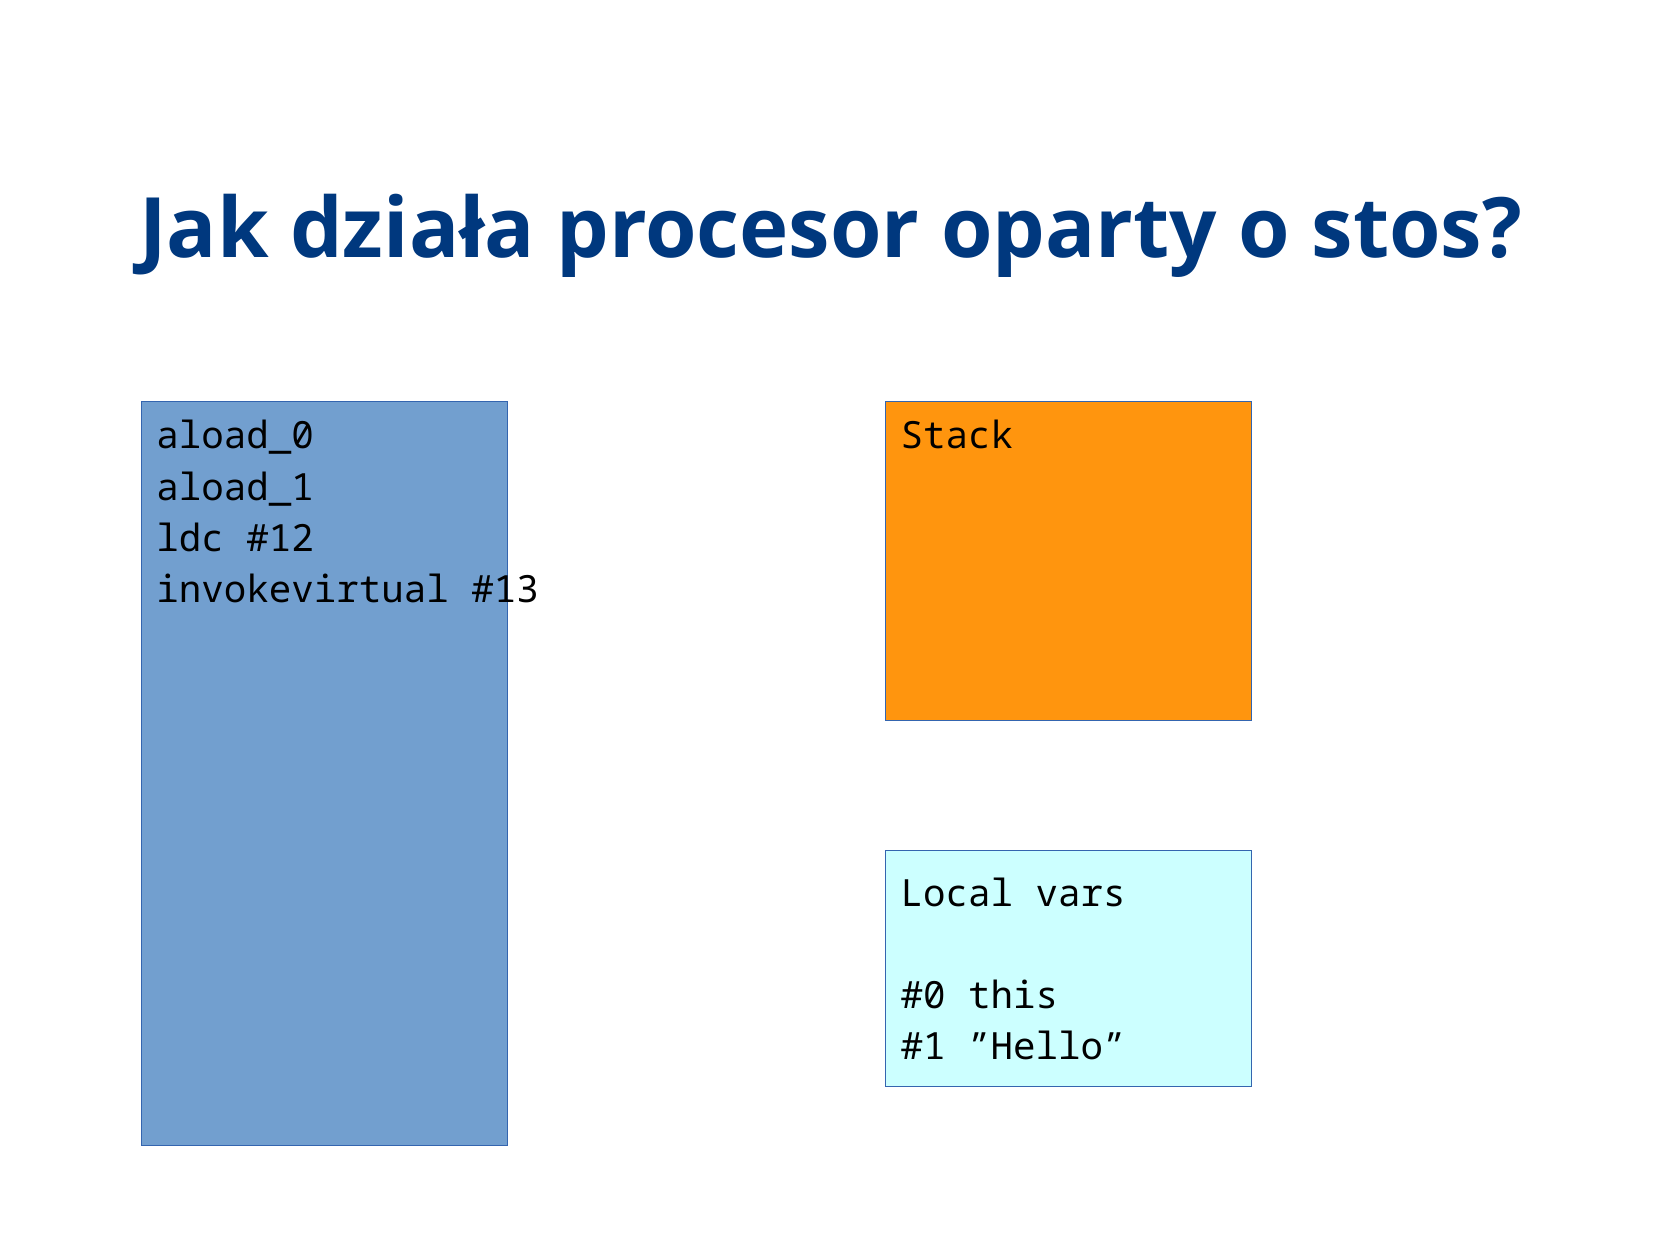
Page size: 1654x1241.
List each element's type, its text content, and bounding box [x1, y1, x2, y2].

text_box Local vars #0 this #1 ”Hello” [885, 850, 1252, 1087]
text_box aload_0 aload_1 ldc #12 invokevirtual #13 [141, 401, 508, 1146]
title Jak działa procesor oparty o stos? [82, 49, 1571, 290]
text_box Stack [885, 401, 1252, 721]
